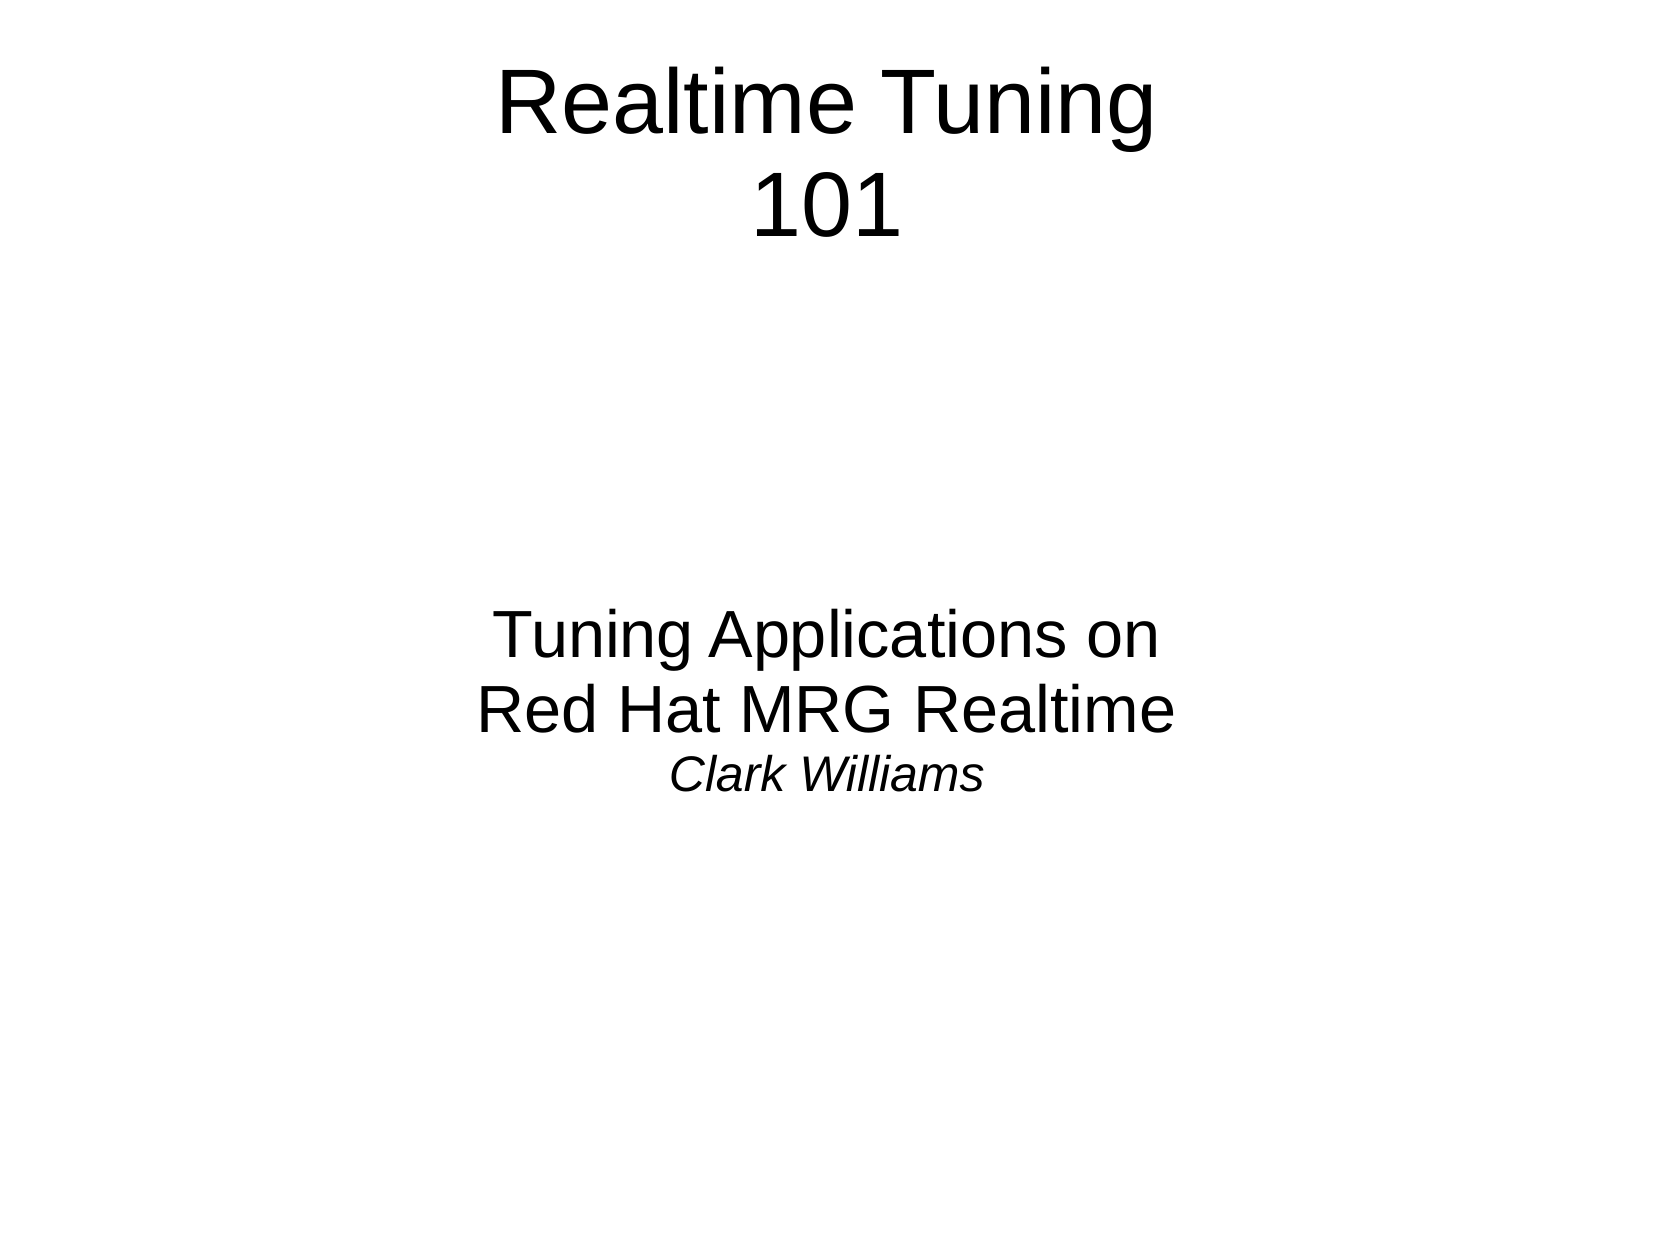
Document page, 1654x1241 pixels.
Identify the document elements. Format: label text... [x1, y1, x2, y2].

title Realtime Tuning 101 [82, 50, 1571, 256]
subtitle Tuning Applications on Red Hat MRG Realtime Clark Williams [82, 297, 1571, 1102]
